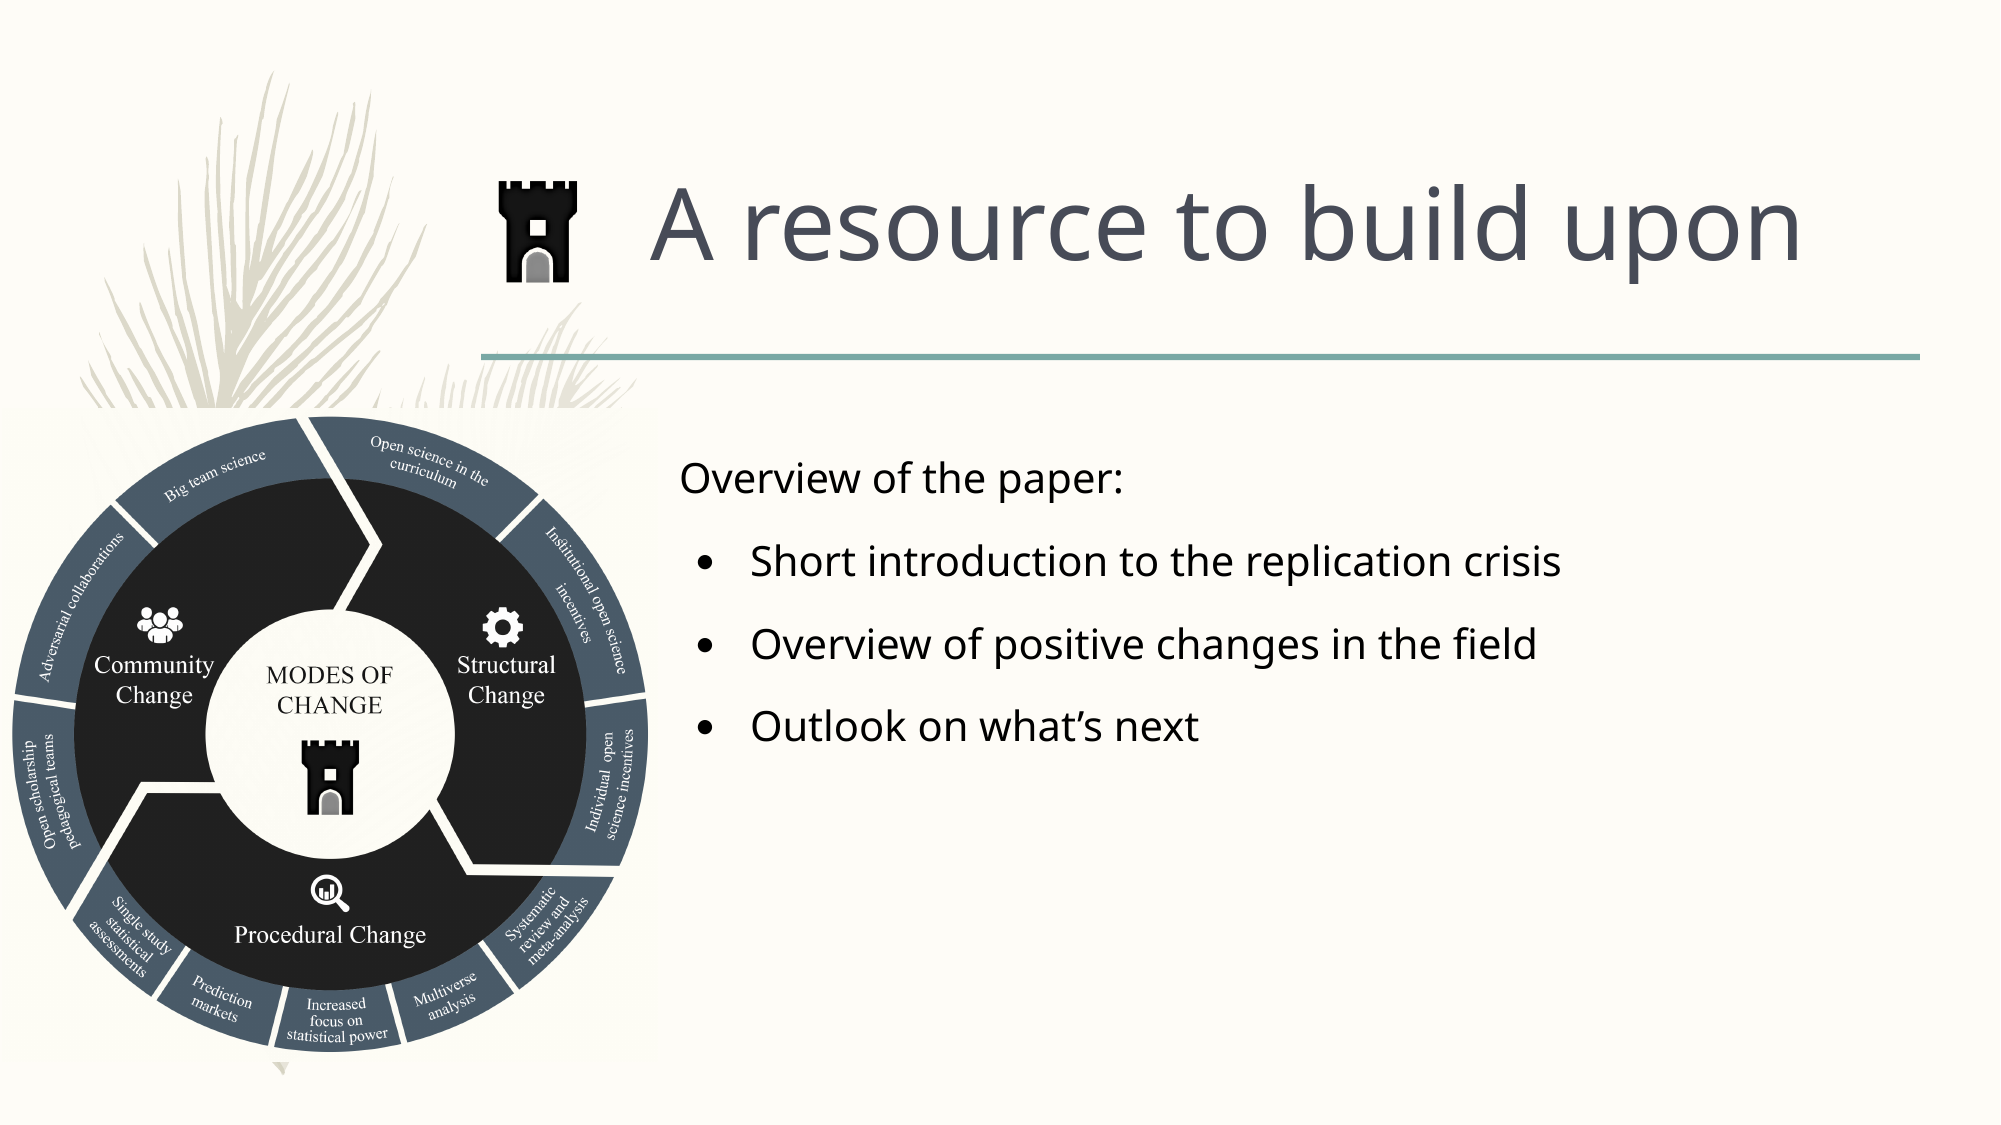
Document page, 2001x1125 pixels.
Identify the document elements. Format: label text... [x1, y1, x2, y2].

picture [482, 171, 595, 285]
list Overview of the paper: Short introduction to the replication crisis Overview of positive changes in the field Outlook on what’s next [679, 442, 1979, 1034]
title A resource to build upon [635, 157, 1920, 350]
picture [2, 408, 658, 1062]
